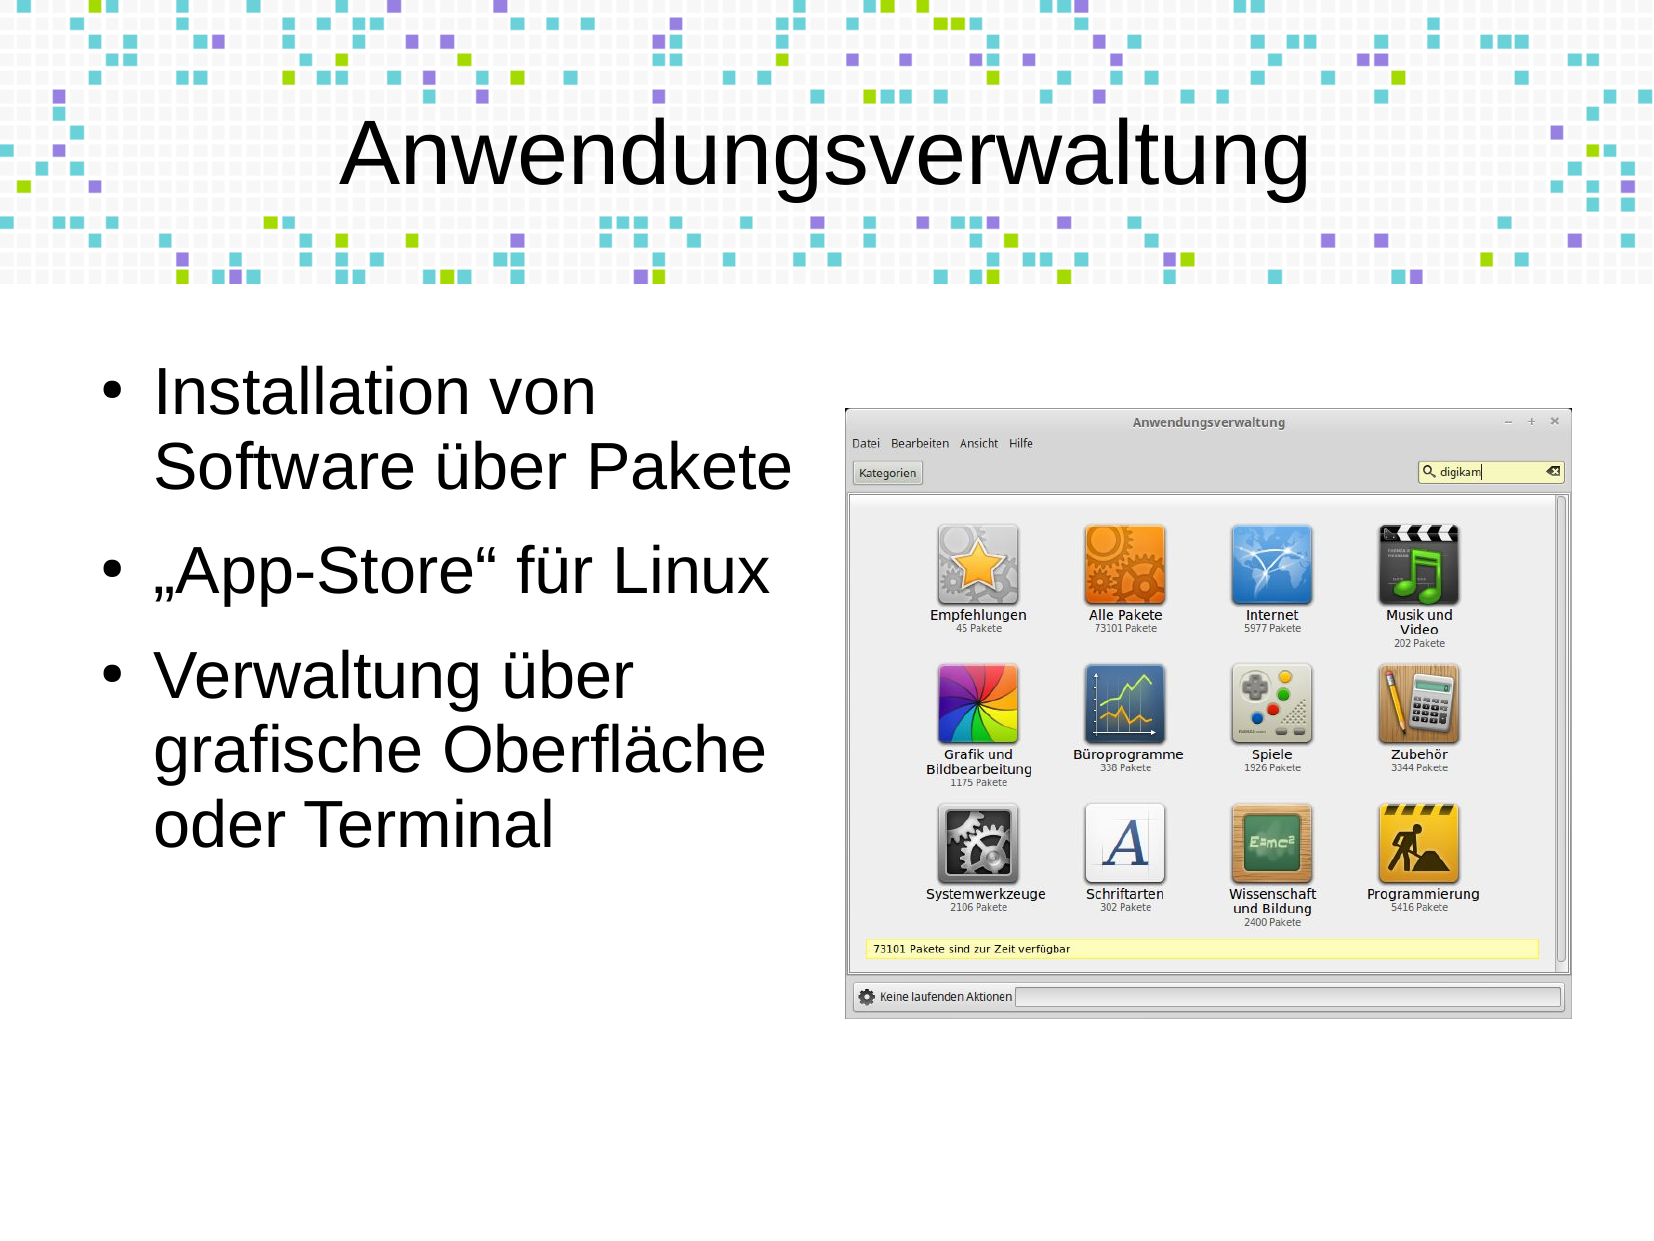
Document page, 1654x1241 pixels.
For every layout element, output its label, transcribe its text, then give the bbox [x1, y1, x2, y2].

list Installation von Software über Pakete „App-Store“ für Linux Verwaltung über grafische Oberfläche oder Terminal [82, 354, 809, 1074]
picture [0, 0, 1654, 284]
picture [845, 408, 1572, 1019]
title Anwendungsverwaltung [82, 49, 1571, 257]
